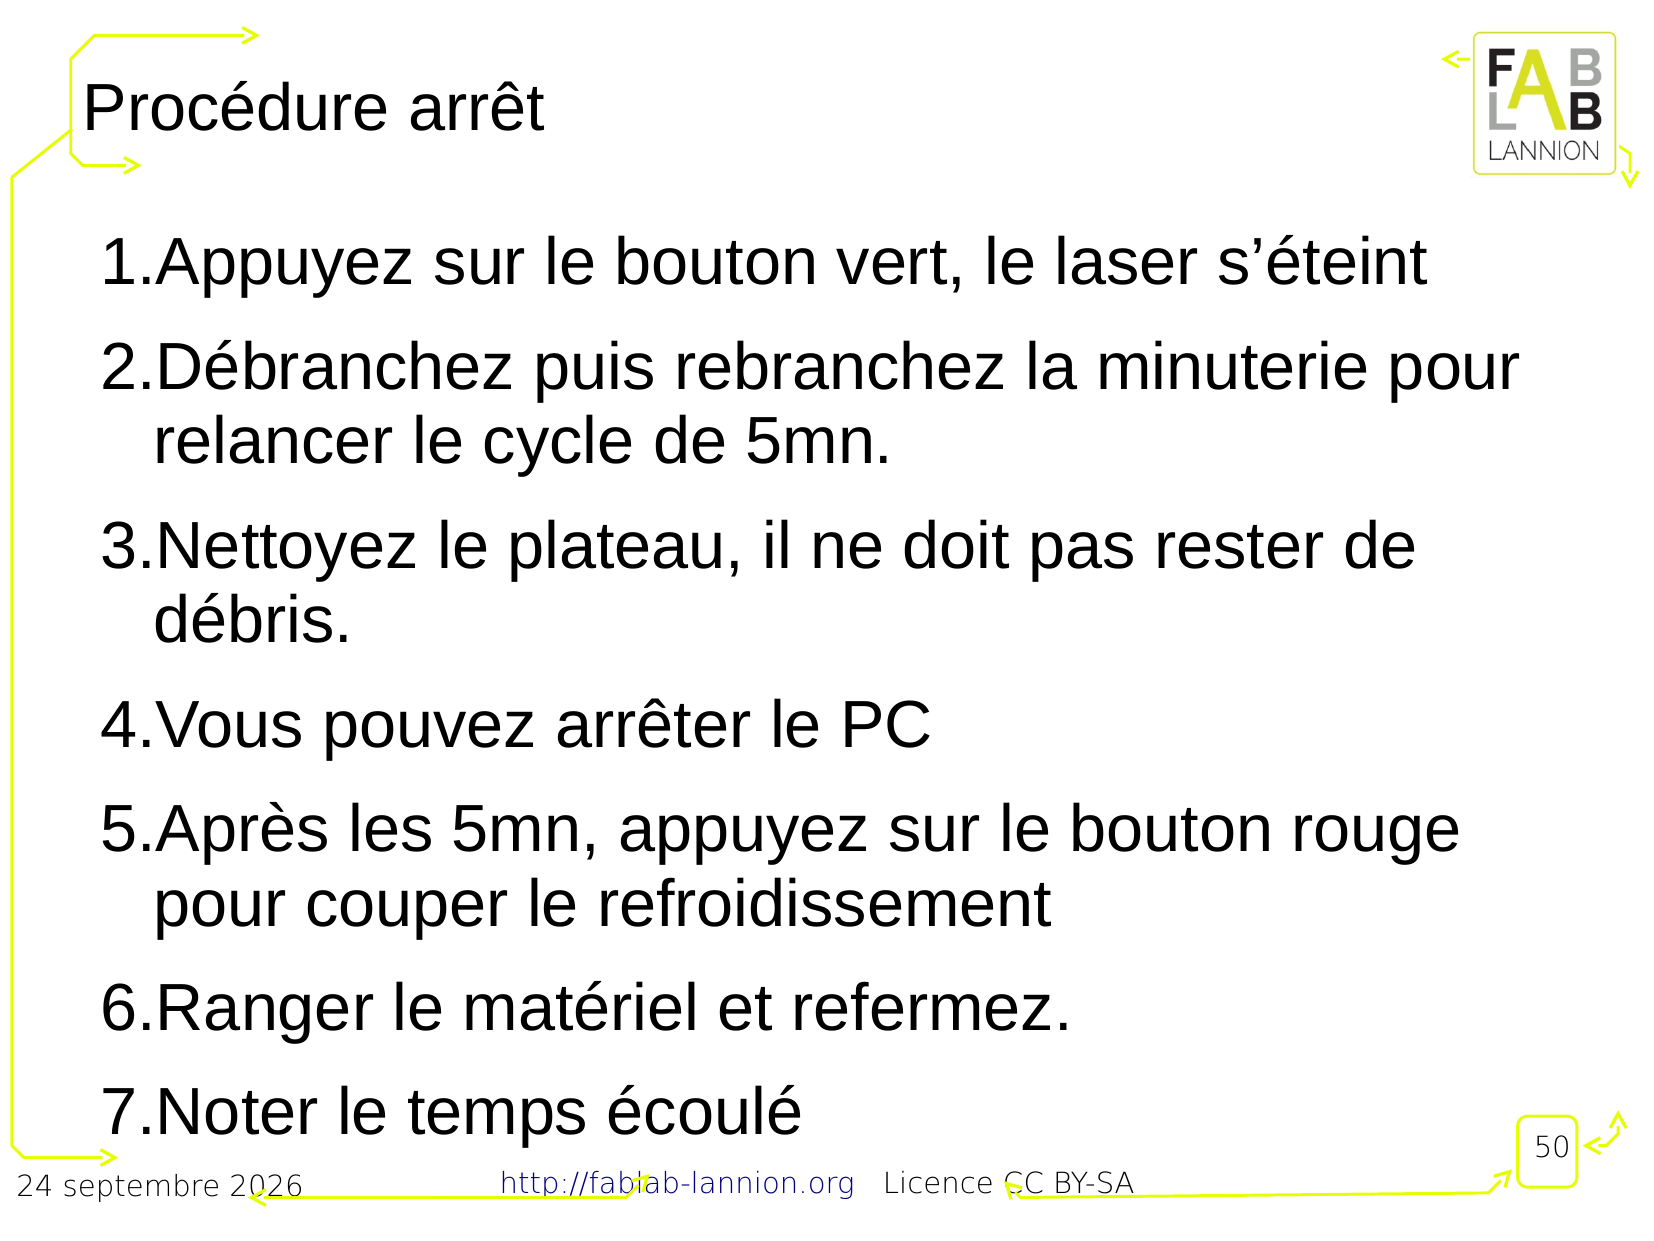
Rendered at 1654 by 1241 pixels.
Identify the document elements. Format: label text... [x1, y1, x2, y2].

picture [1470, 29, 1619, 178]
list Appuyez sur le bouton vert, le laser s’éteint Débranchez puis rebranchez la minuterie pour relancer le cycle de 5mn. Nettoyez le plateau, il ne doit pas rester de débris. Vous pouvez arrêter le PC Après les 5mn, appuyez sur le bouton rouge pour couper le refroidissement Ranger le matériel et refermez. Noter le temps écoulé [82, 224, 1571, 1087]
title Procédure arrêt [82, 49, 1441, 166]
